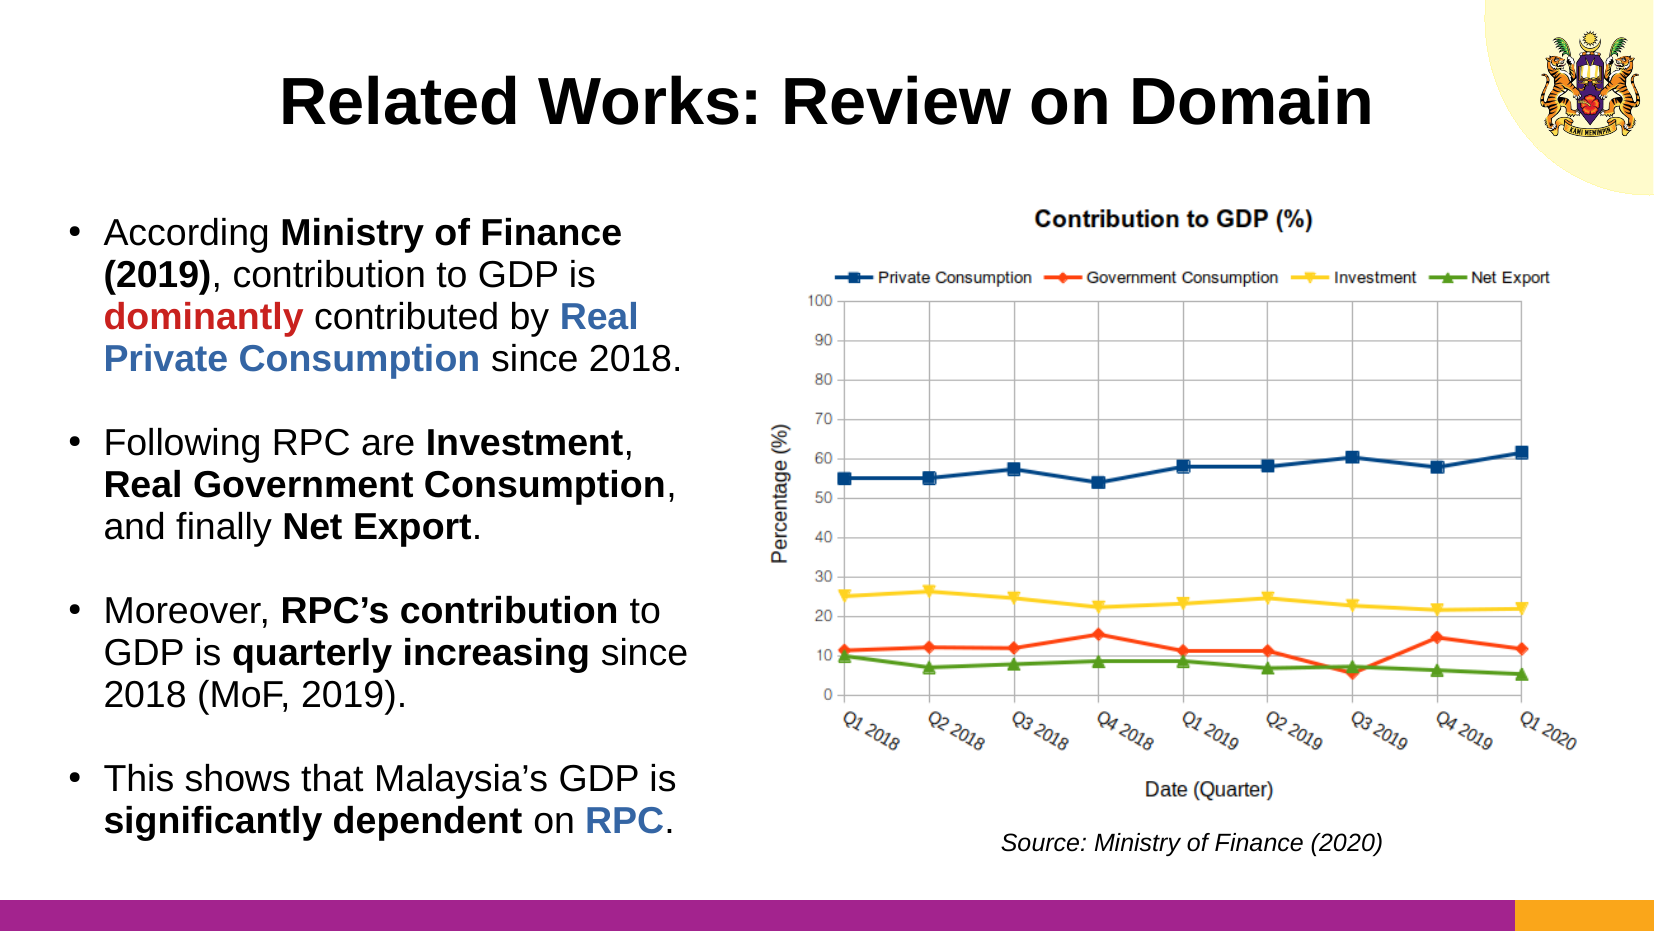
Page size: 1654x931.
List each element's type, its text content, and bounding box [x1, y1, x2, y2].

picture [741, 179, 1606, 822]
text_box Source: Ministry of Finance (2020) [825, 821, 1561, 865]
text_box According Ministry of Finance (2019), contribution to GDP is dominantly contributed by Real Private Consumption since 2018. Following RPC are Investment, Real Government Consumption, and finally Net Export. Moreover, RPC’s contribution to GDP is quarterly increasing since 2018 (MoF, 2019). This shows that Malaysia’s GDP is significantly dependent on RPC. [53, 204, 706, 849]
text_box Related Works: Review on Domain [83, 37, 1557, 166]
text_box [0, 900, 1654, 931]
picture [1540, 30, 1642, 137]
text_box [1484, 0, 1654, 196]
